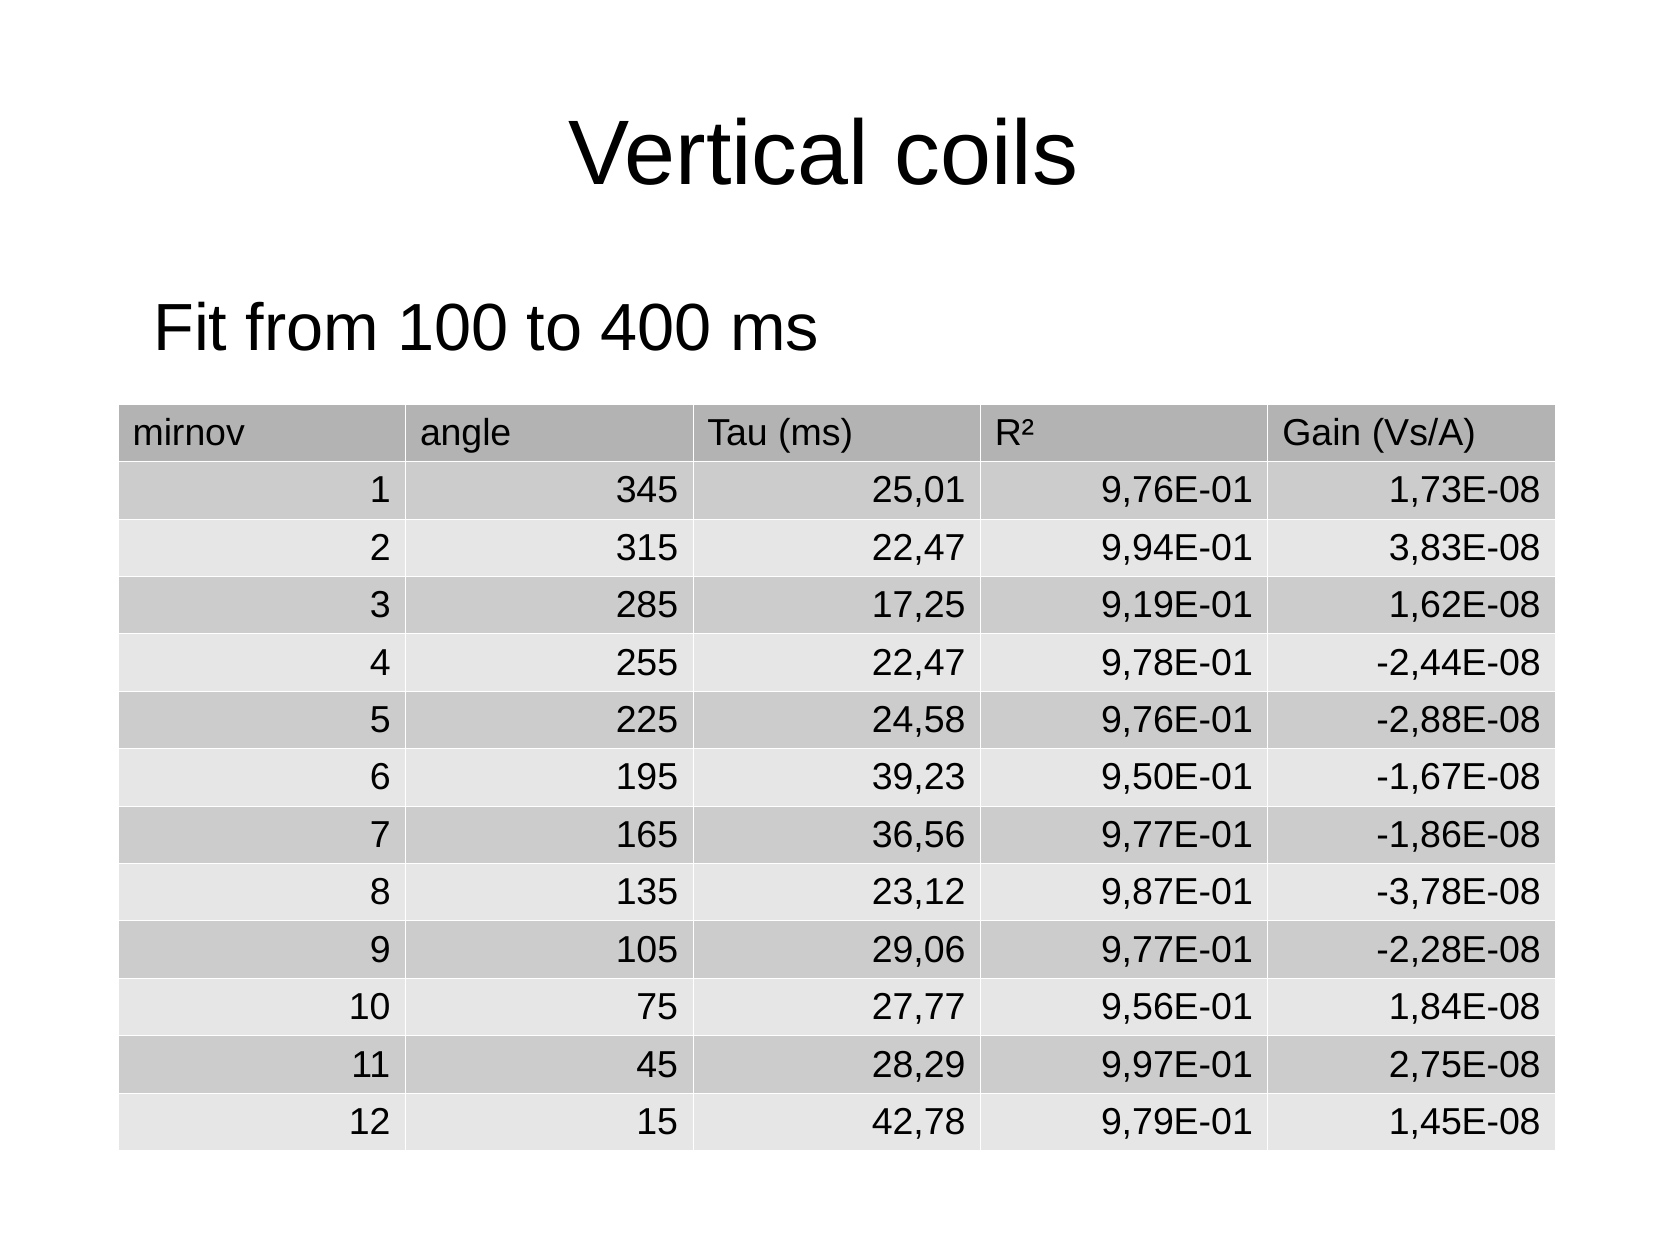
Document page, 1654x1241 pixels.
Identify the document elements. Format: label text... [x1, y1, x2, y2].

table_cell 11 [119, 1036, 405, 1093]
table_cell 12 [119, 1094, 405, 1150]
table_cell 1,84E-08 [1268, 1010, 1555, 1035]
table_cell 42,78 [694, 1094, 980, 1150]
title Vertical coils [82, 49, 1571, 257]
table_cell 9,79E-01 [981, 1094, 1267, 1150]
table_cell 2,75E-08 [1268, 1036, 1555, 1093]
table_cell 10 [374, 1010, 385, 1017]
list Fit from 100 to 400 ms [82, 290, 1571, 1010]
table_cell 9,97E-01 [981, 1036, 1267, 1093]
table_cell 75 [406, 1010, 693, 1035]
table_cell 15 [406, 1094, 693, 1150]
table_cell 1,45E-08 [1268, 1094, 1555, 1150]
table_cell 45 [406, 1036, 693, 1093]
table_cell 10 [119, 1010, 405, 1035]
table_cell 27,77 [694, 1010, 980, 1035]
table_cell 9,56E-01 [981, 1010, 1267, 1035]
table_cell 28,29 [694, 1036, 980, 1093]
